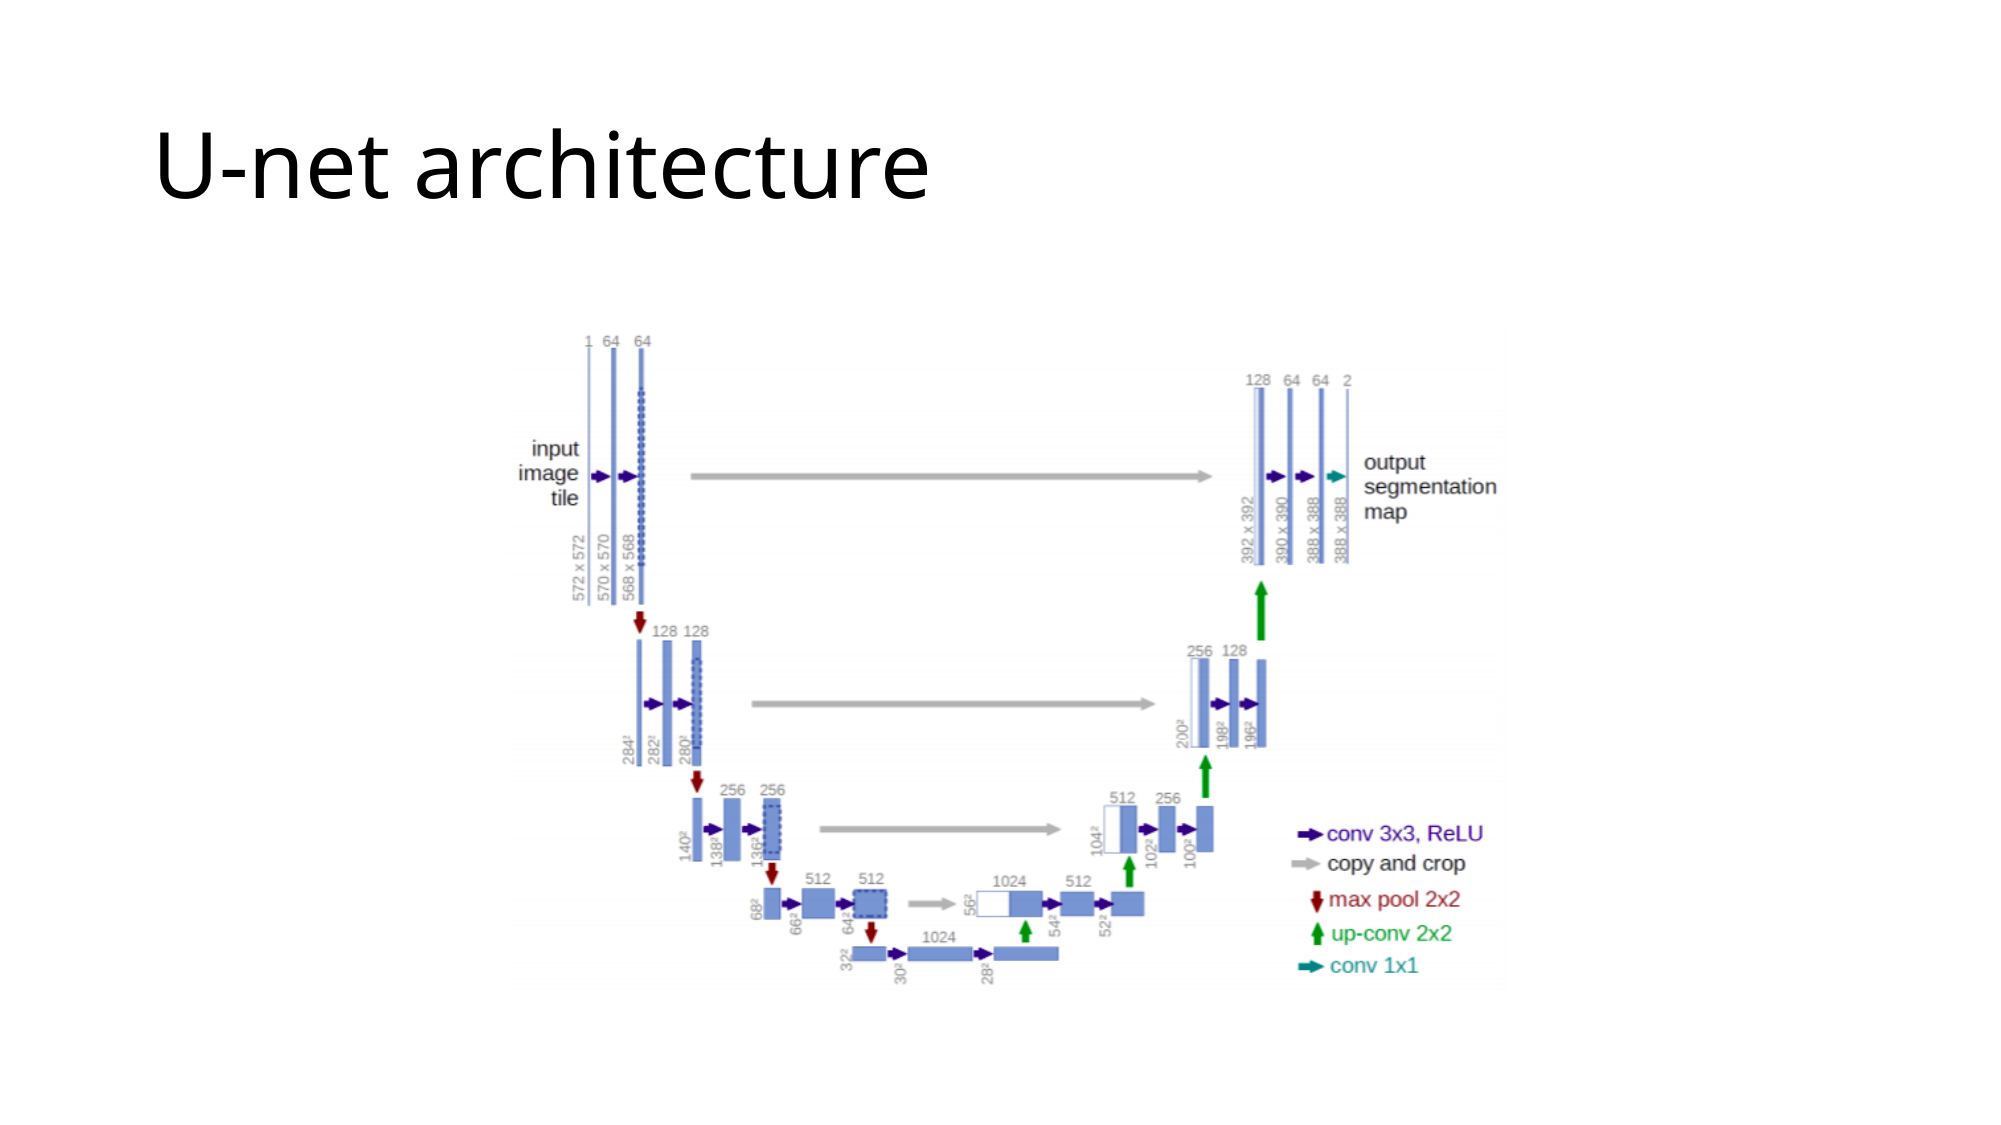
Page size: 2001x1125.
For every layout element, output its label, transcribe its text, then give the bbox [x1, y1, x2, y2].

title U-net architecture [137, 59, 1863, 278]
picture [463, 299, 1537, 1014]
